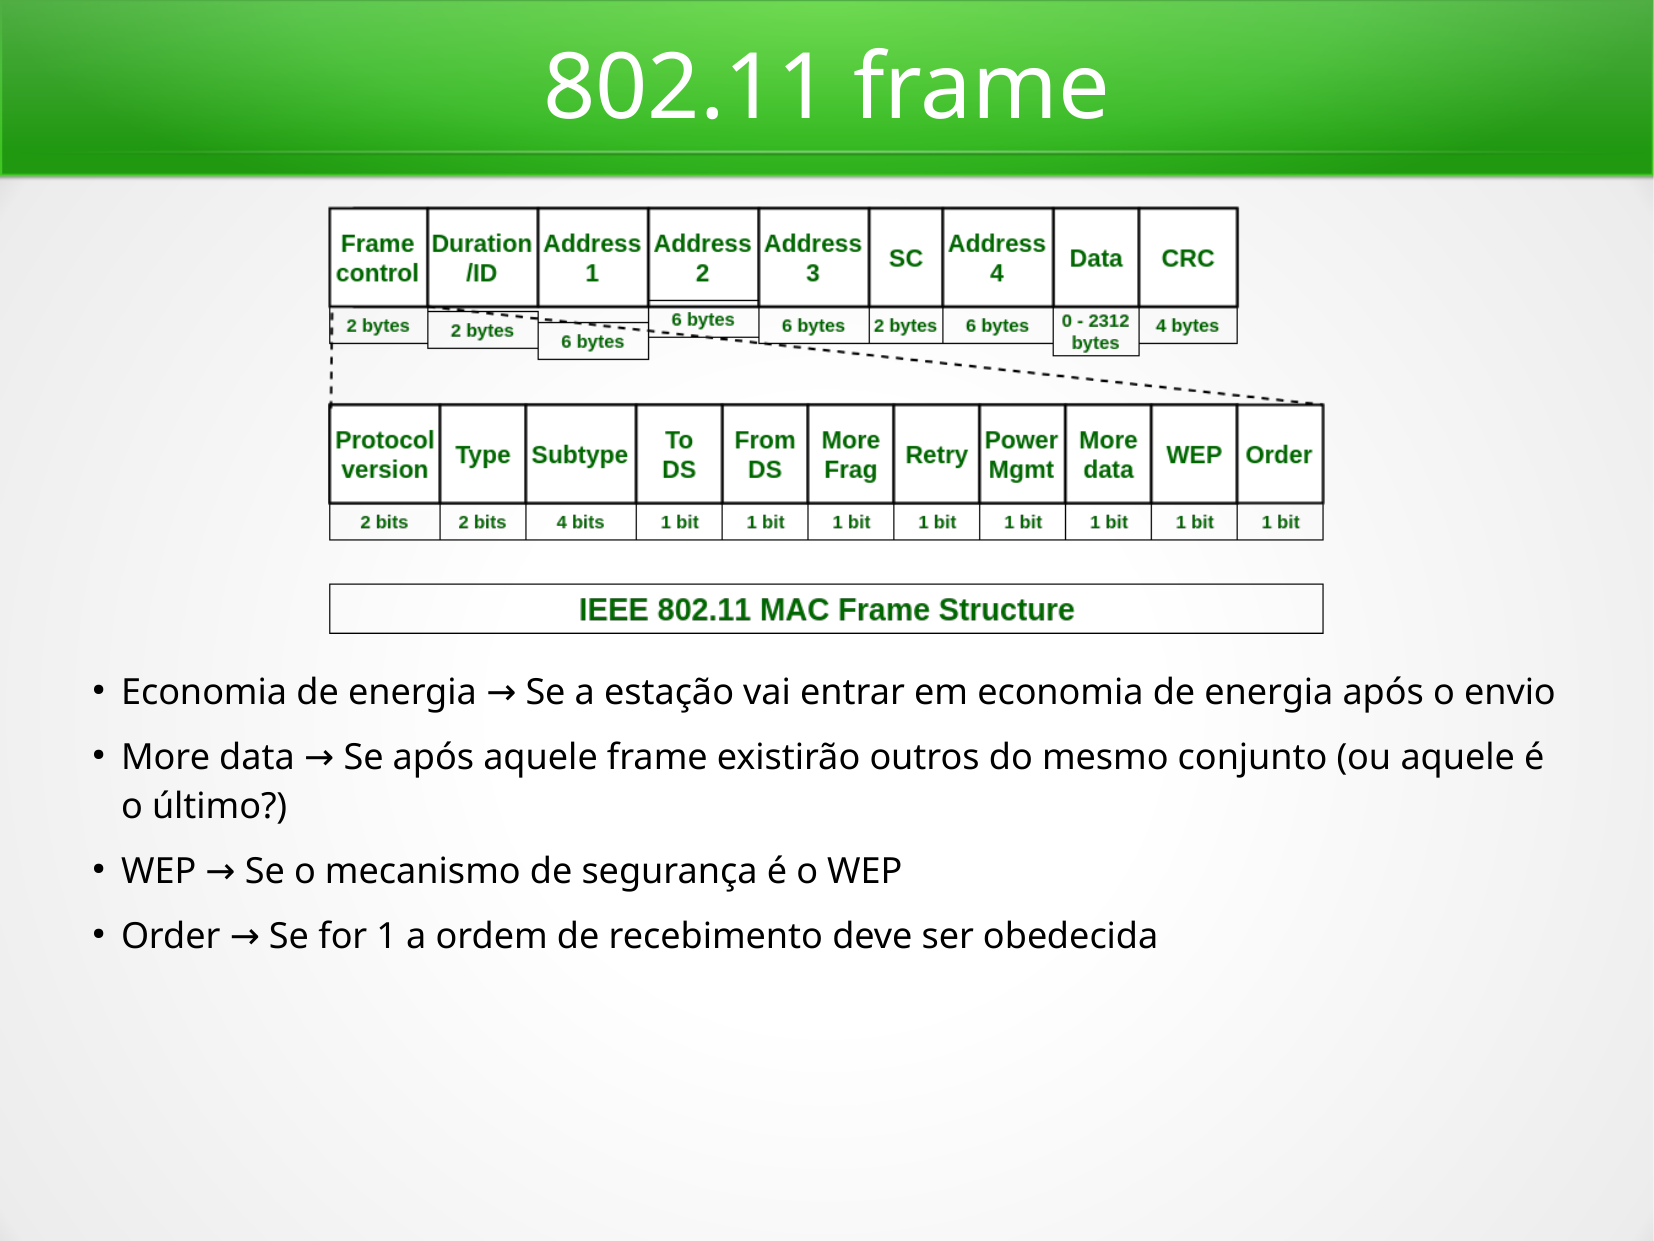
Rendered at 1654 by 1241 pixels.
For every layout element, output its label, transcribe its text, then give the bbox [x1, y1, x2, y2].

picture [0, 0, 1654, 1241]
list Economia de energia → Se a estação vai entrar em economia de energia após o envio More data → Se após aquele frame existirão outros do mesmo conjunto (ou aquele é o último?) WEP → Se o mecanismo de segurança é o WEP Order → Se for 1 a ordem de recebimento deve ser obedecida [82, 665, 1571, 1009]
title 802.11 frame [82, 11, 1571, 154]
